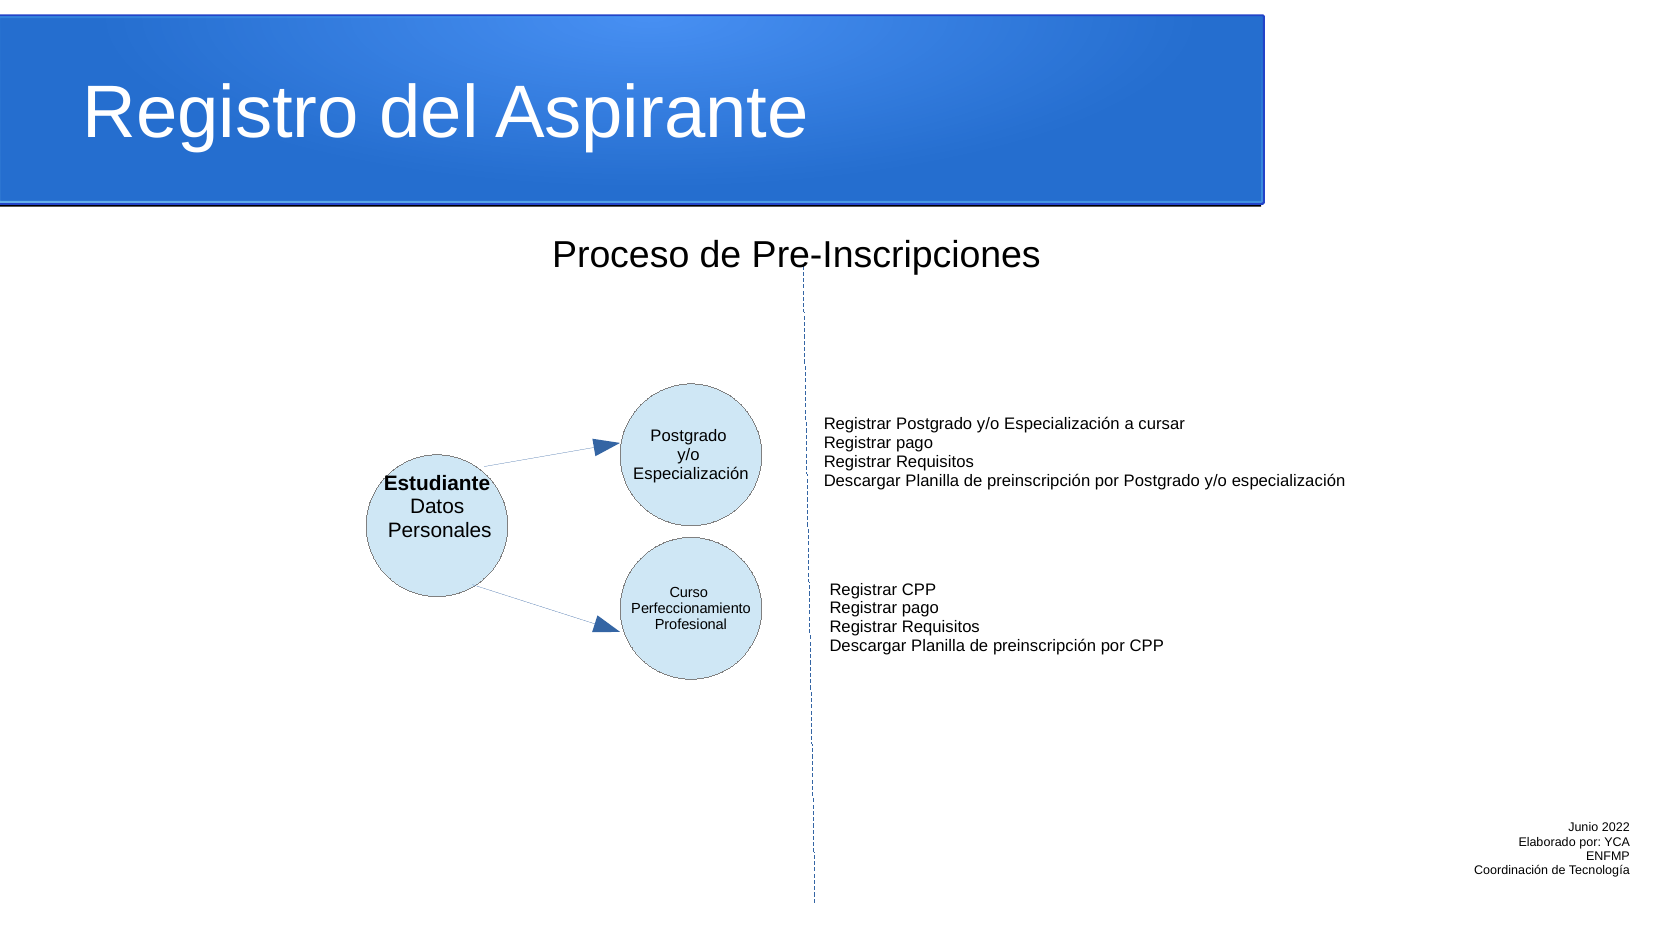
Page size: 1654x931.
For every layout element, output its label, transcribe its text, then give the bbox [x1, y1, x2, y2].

text_box Postgrado y/o Especialización [620, 383, 762, 526]
text_box Estudiante Datos Personales [366, 454, 508, 597]
text_box Registrar CPP Registrar pago Registrar Requisitos Descargar Planilla de preinscripción por CPP [814, 572, 1180, 663]
text_box Registrar Postgrado y/o Especialización a cursar Registrar pago Registrar Requisitos Descargar Planilla de preinscripción por Postgrado y/o especialización [809, 407, 1362, 498]
text_box Proceso de Pre-Inscripciones [537, 226, 1069, 326]
text_box Junio 2022 Elaborado por: YCA ENFMP Coordinación de Tecnología [1358, 813, 1645, 922]
text_box Curso Perfeccionamiento Profesional [620, 537, 762, 680]
title Registro del Aspirante [82, 35, 1235, 189]
